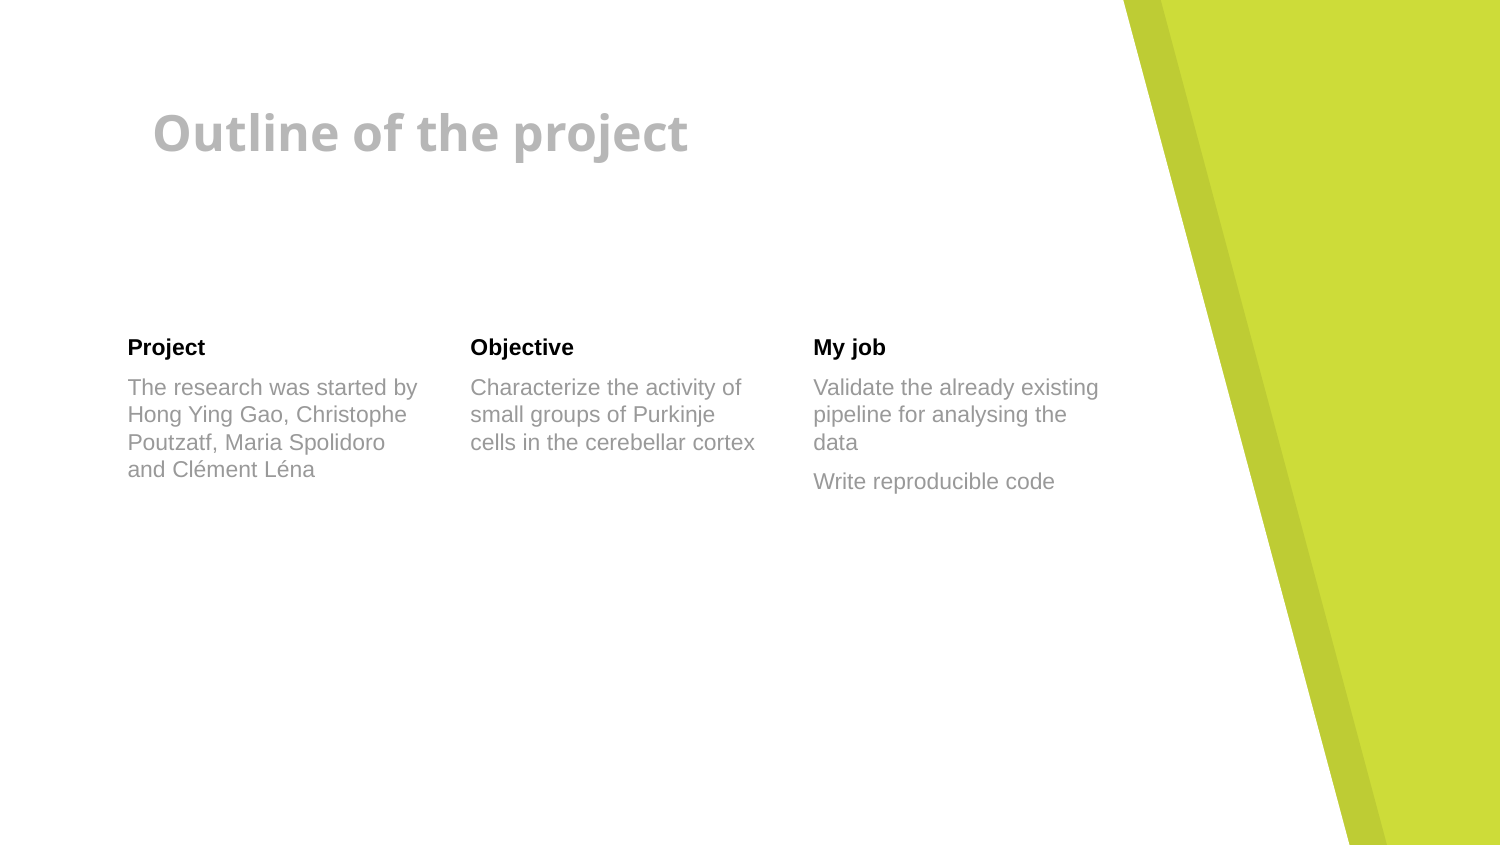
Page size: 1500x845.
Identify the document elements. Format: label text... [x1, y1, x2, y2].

text_box My job Validate the already existing pipeline for analysing the data Write reproducible code [798, 317, 1125, 713]
text_box Outline of the project [137, 109, 926, 177]
text_box Objective Characterize the activity of small groups of Purkinje cells in the cerebellar cortex [455, 317, 782, 713]
text_box Project The research was started by Hong Ying Gao, Christophe Poutzatf, Maria Spolidoro and Clément Léna [112, 317, 439, 713]
